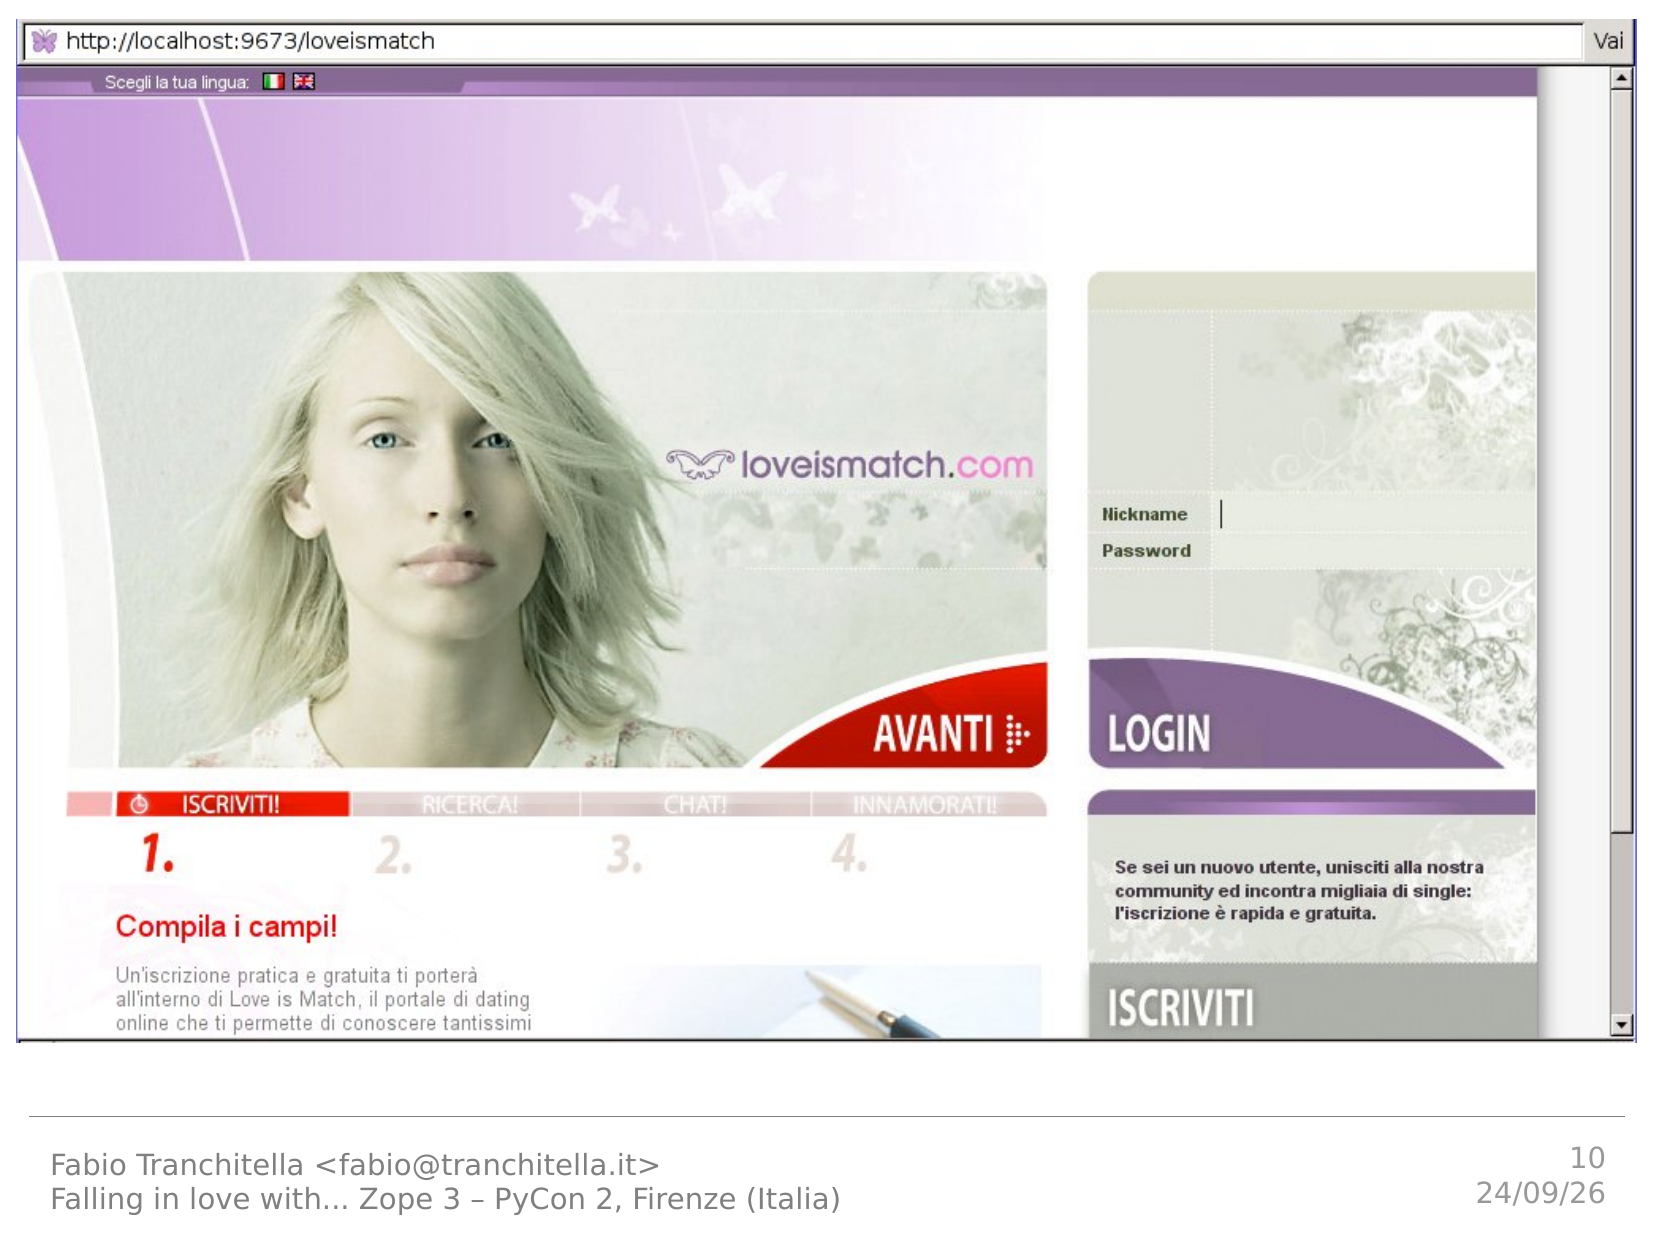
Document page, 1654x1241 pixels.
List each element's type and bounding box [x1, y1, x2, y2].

picture [16, 19, 1637, 1044]
